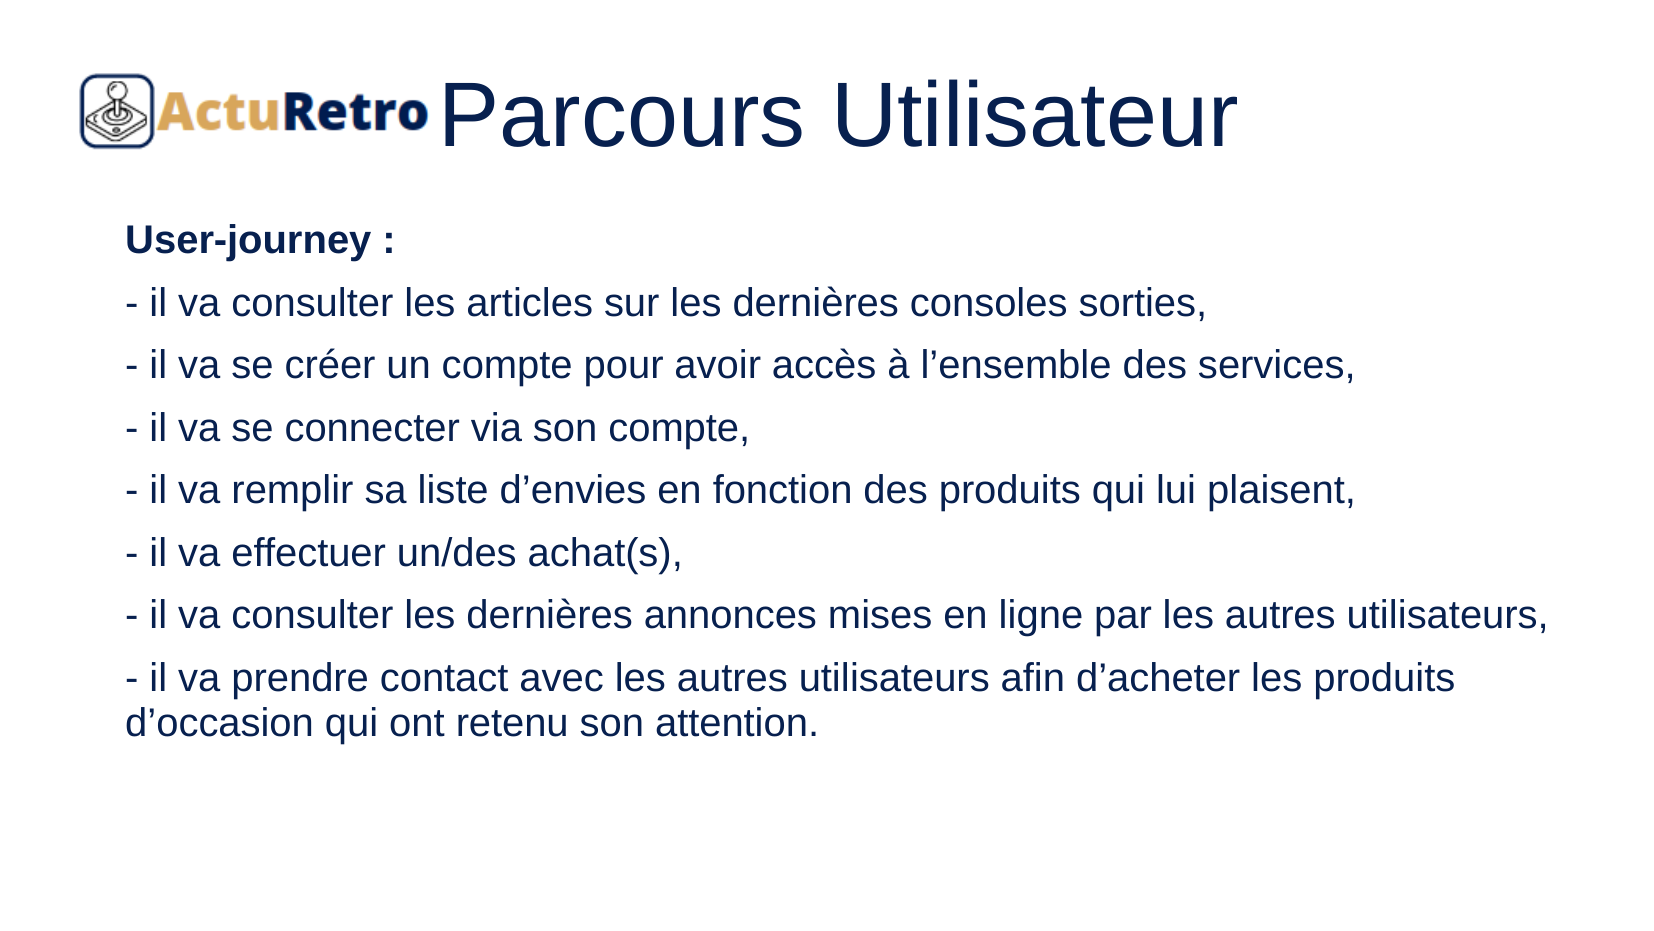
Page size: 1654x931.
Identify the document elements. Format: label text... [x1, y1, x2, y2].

title Parcours Utilisateur [82, 37, 1571, 193]
list User-journey : - il va consulter les articles sur les dernières consoles sorties, - il va se créer un compte pour avoir accès à l’ensemble des services, - il va se connecter via son compte, - il va remplir sa liste d’envies en fonction des produits qui lui plaisent, - il va effectuer un/des achat(s), - il va consulter les dernières annonces mises en ligne par les autres utilisateurs, - il va prendre contact avec les autres utilisateurs afin d’acheter les produits d’occasion qui ont retenu son attention. [82, 217, 1571, 758]
picture [75, 69, 434, 154]
